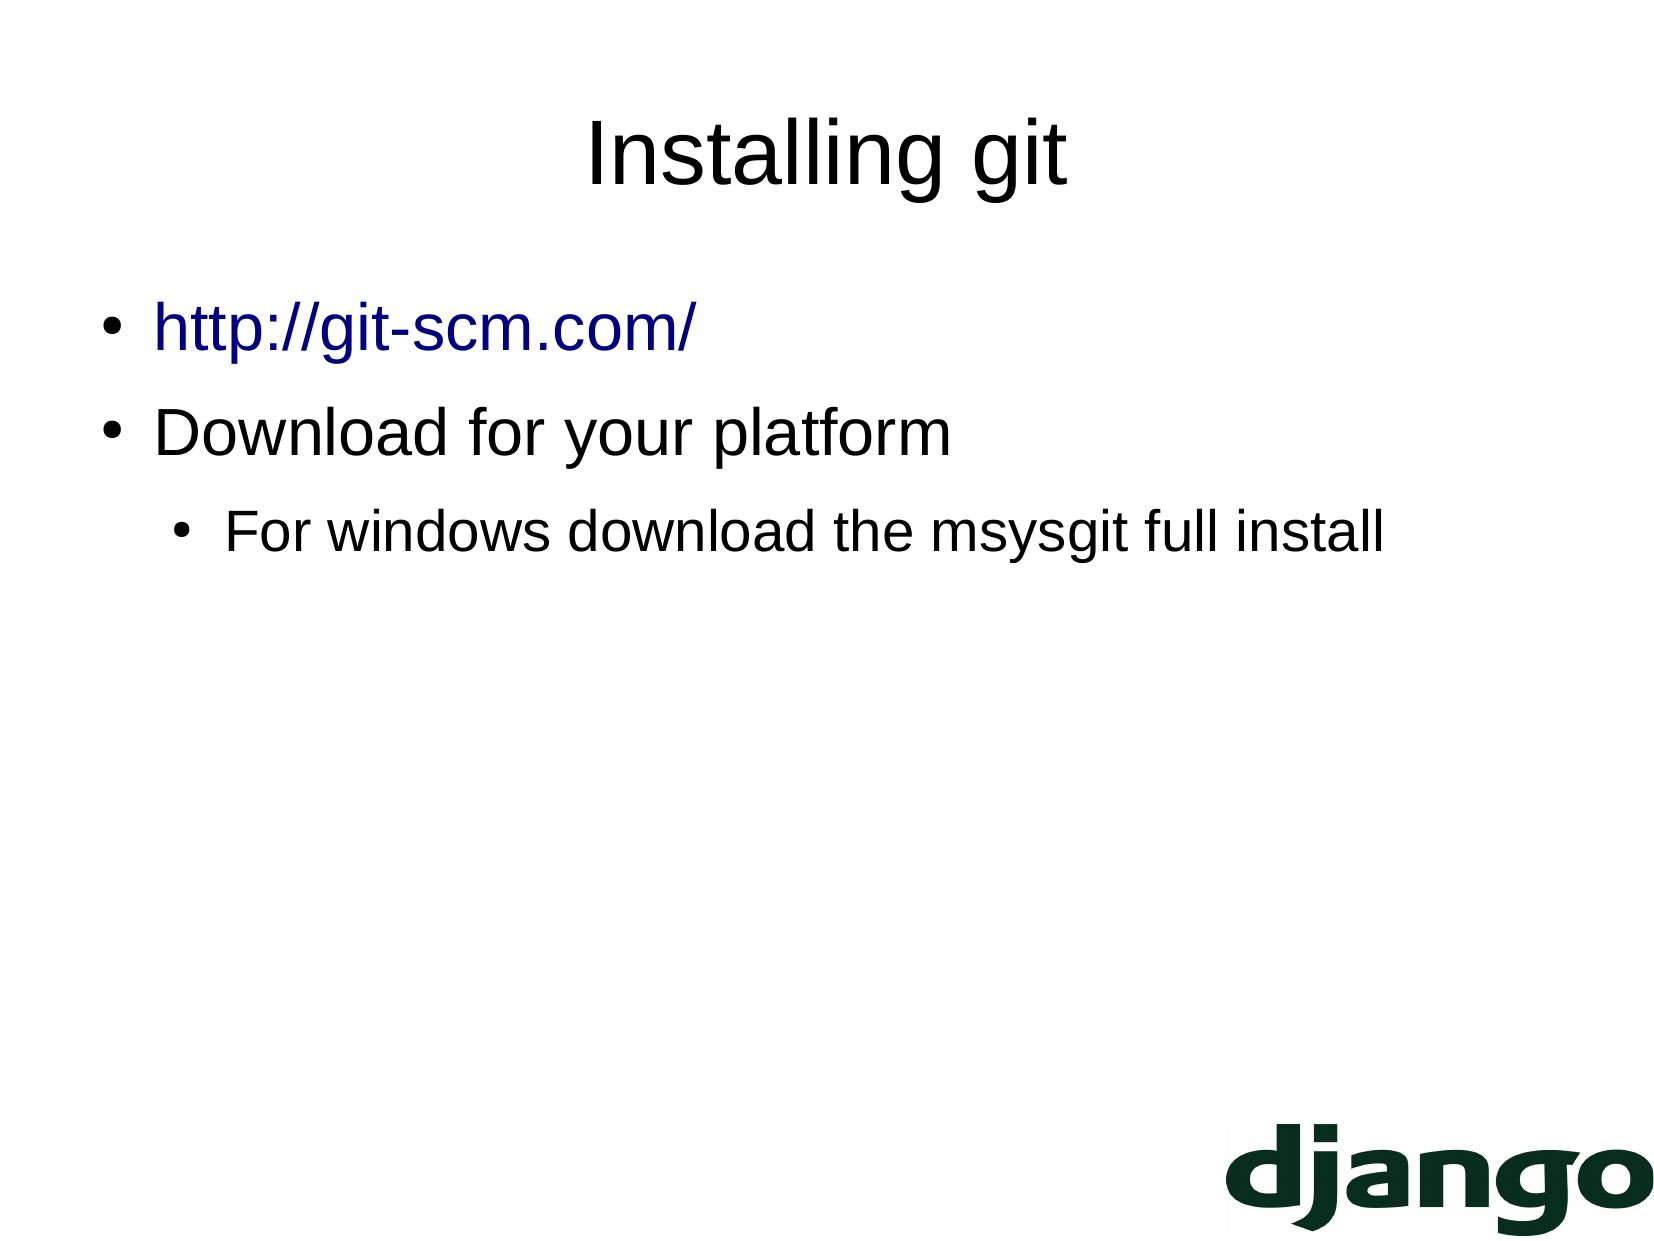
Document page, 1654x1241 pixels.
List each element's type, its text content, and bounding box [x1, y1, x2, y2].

picture [1226, 1124, 1654, 1236]
list http://git-scm.com/ Download for your platform For windows download the msysgit full install [82, 290, 1571, 1109]
title Installing git [82, 49, 1571, 257]
